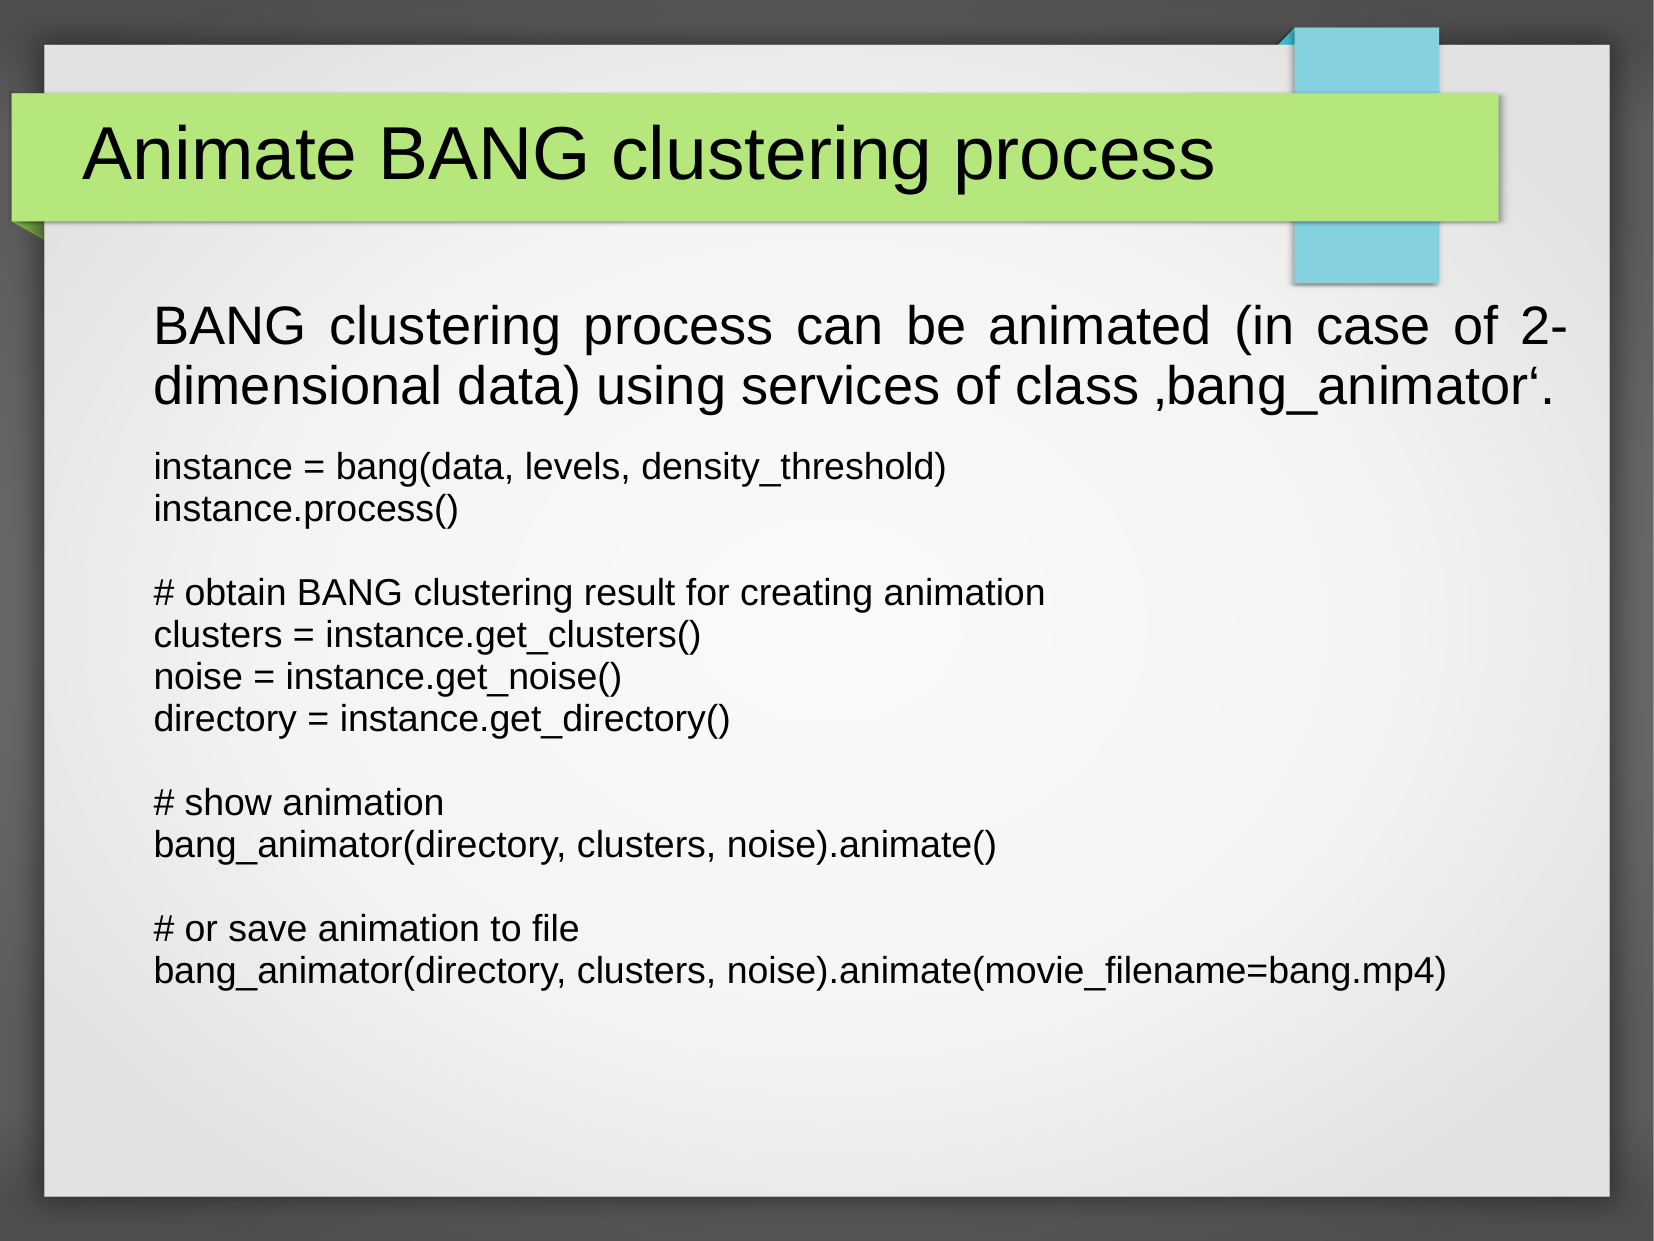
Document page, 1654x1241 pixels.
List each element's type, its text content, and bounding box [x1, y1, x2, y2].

list BANG clustering process can be animated (in case of 2-dimensional data) using services of class ‚bang_animator‘. instance = bang(data, levels, density_threshold) instance.process() # obtain BANG clustering result for creating animation clusters = instance.get_clusters() noise = instance.get_noise() directory = instance.get_directory() # show animation bang_animator(directory, clusters, noise).animate() # or save animation to file bang_animator(directory, clusters, noise).animate(movie_filename=bang.mp4) [82, 295, 1571, 1015]
title Animate BANG clustering process [82, 94, 1264, 213]
picture [0, 0, 1654, 1241]
